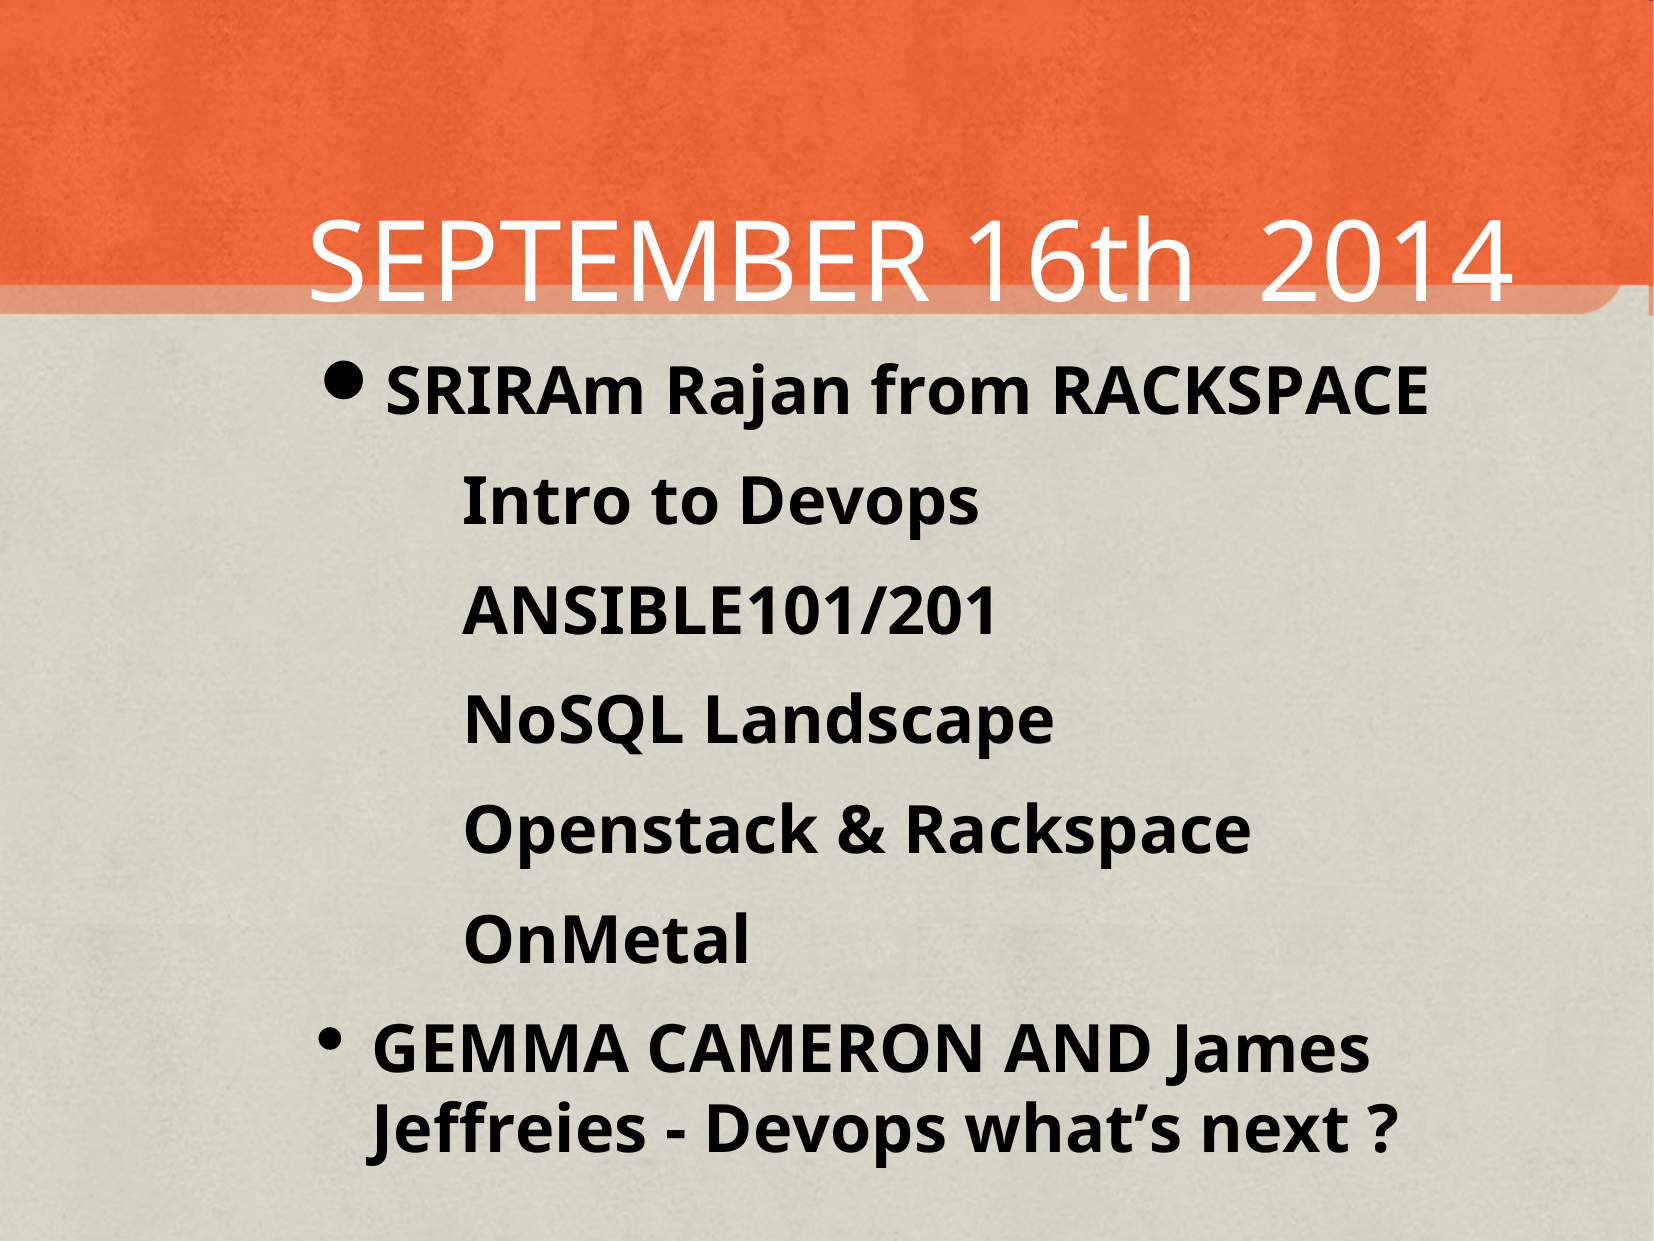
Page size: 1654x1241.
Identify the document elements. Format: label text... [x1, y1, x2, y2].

picture [0, 0, 1654, 1241]
text_box SEPTEMBER 16th 2014 [306, 189, 1654, 318]
text_box SRIRAm Rajan from RACKSPACE Intro to Devops ANSIBLE101/201 NoSQL Landscape Openstack & Rackspace OnMetal GEMMA CAMERON AND James Jeffreies - Devops what’s next ? [301, 348, 1525, 1068]
